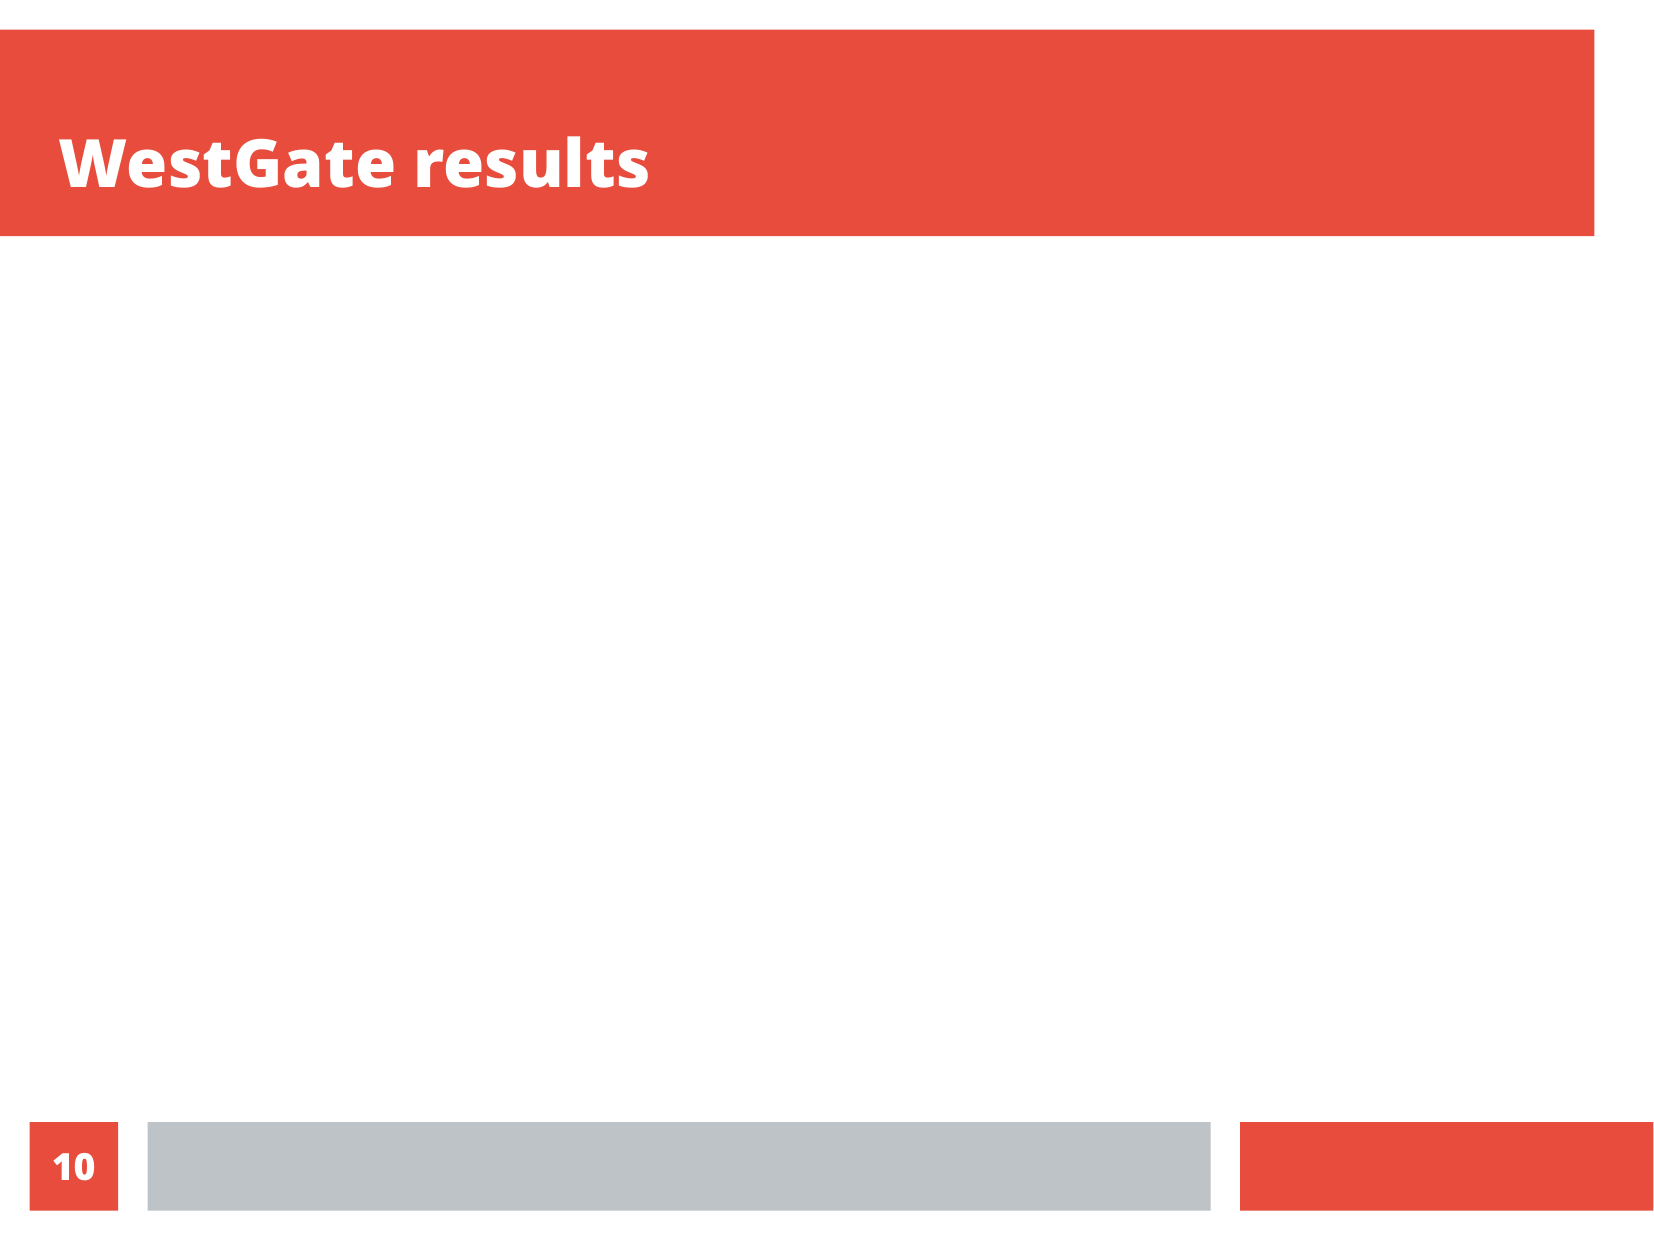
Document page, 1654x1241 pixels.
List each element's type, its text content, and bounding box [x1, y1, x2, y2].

title WestGate results [59, 59, 1595, 207]
